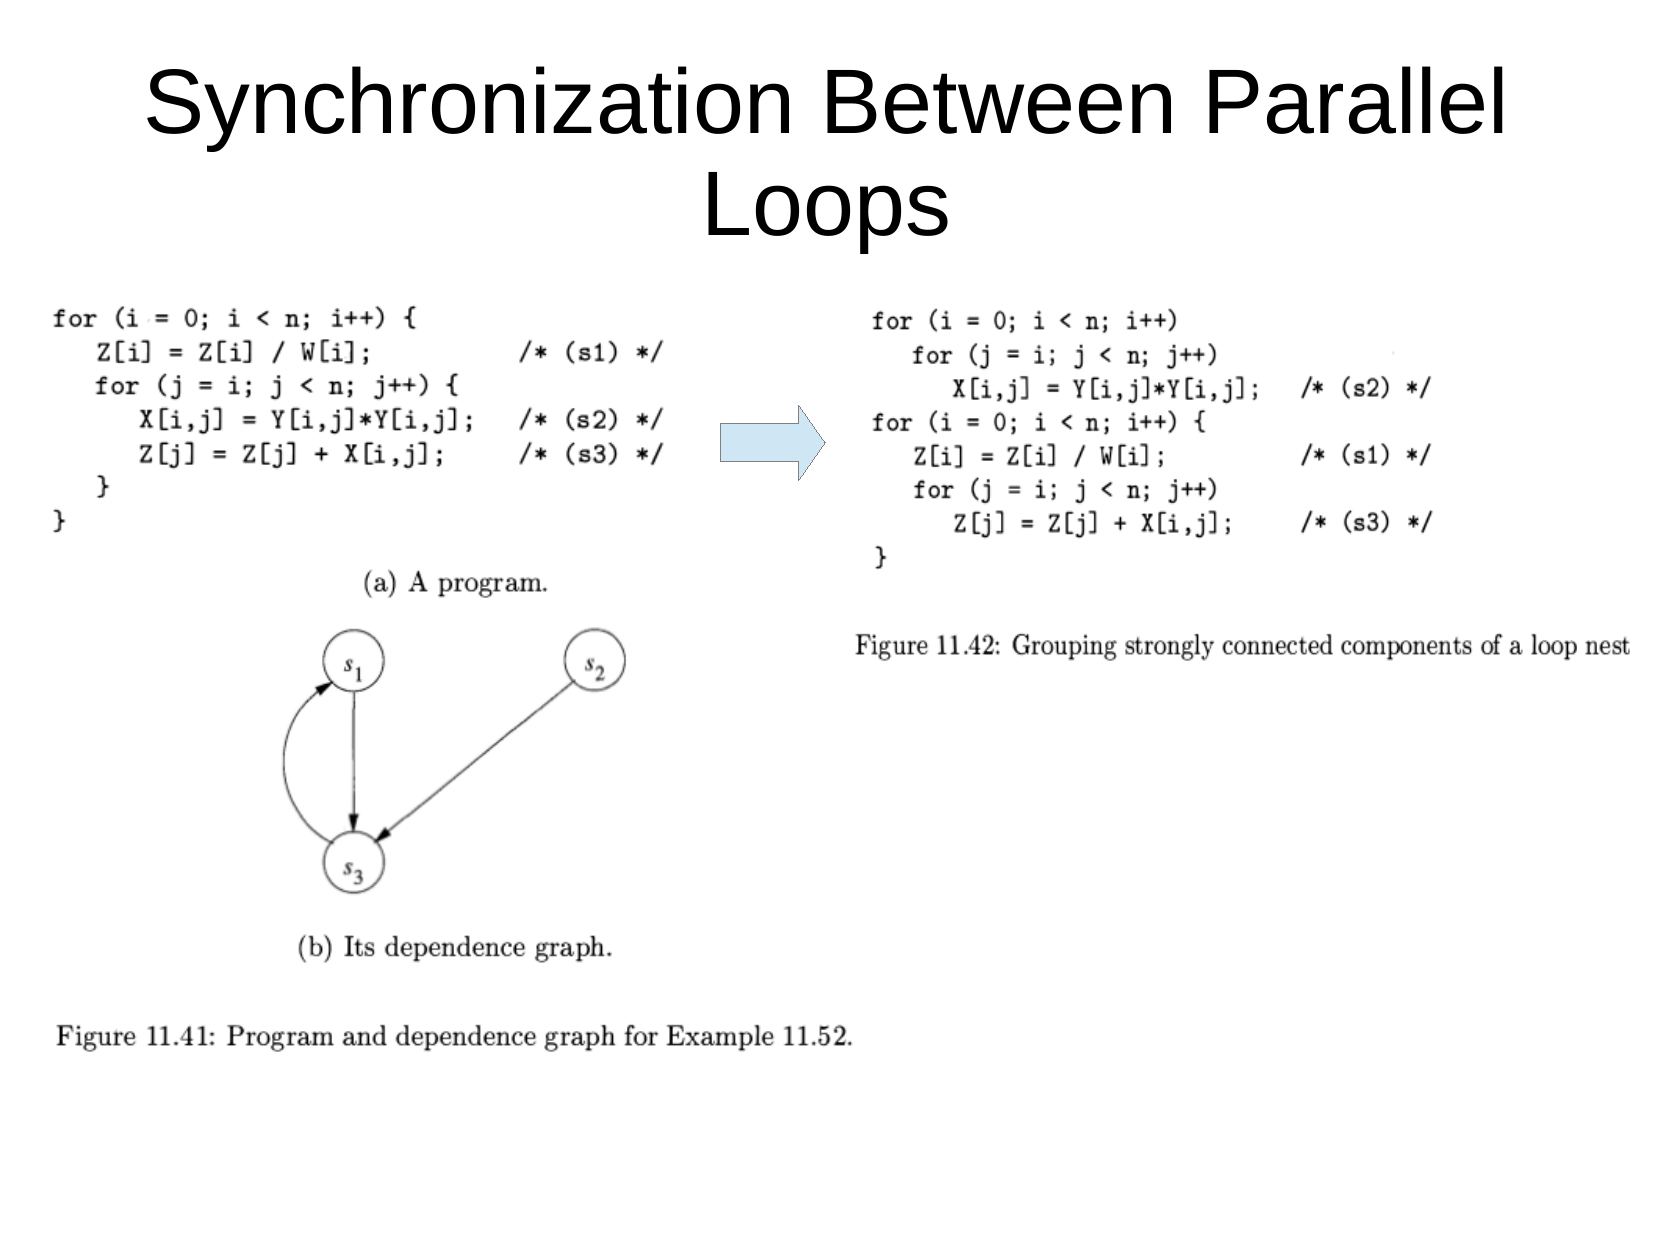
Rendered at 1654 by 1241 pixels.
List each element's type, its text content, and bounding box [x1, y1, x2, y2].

title Synchronization Between Parallel Loops [82, 49, 1571, 257]
picture [38, 299, 1637, 1066]
text_box [720, 405, 826, 481]
